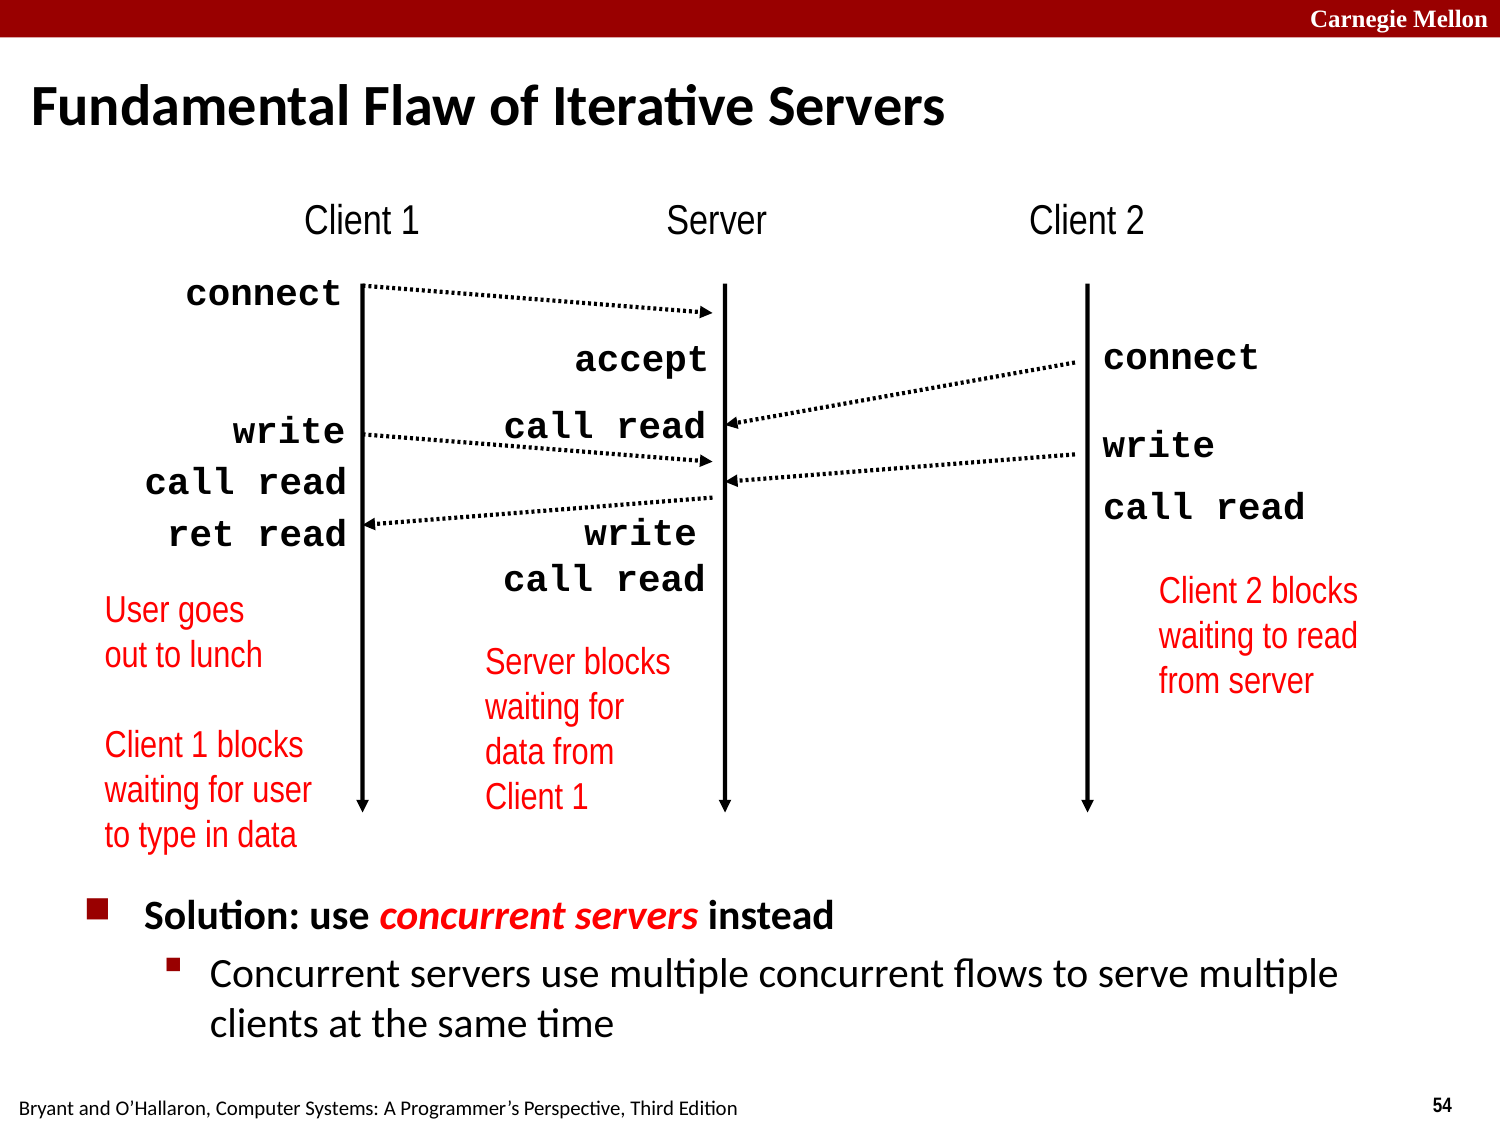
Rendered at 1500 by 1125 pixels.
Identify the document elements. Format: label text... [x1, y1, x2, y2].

text_box User goes out to lunch Client 1 blocks waiting for user to type in data [89, 577, 327, 863]
text_box Client 1 [289, 185, 435, 251]
text_box accept [559, 326, 725, 387]
text_box write [1088, 412, 1231, 473]
text_box call read [488, 393, 721, 454]
text_box write [569, 500, 712, 546]
text_box Client 2 blocks waiting to read from server [1144, 558, 1382, 709]
text_box ret read [151, 501, 362, 562]
title Fundamental Flaw of Iterative Servers [15, 54, 1491, 149]
text_box connect [170, 260, 358, 321]
list Solution: use concurrent servers instead Concurrent servers use multiple concurrent flows to serve multiple clients at the same time [72, 880, 1463, 1070]
text_box Client 2 [1014, 185, 1160, 251]
text_box Server [651, 185, 783, 251]
text_box call read [1088, 474, 1321, 535]
text_box write [217, 398, 361, 449]
text_box Server blocks waiting for data from Client 1 [470, 629, 686, 825]
text_box call read [488, 546, 721, 607]
text_box call read [129, 449, 362, 510]
text_box connect [1088, 324, 1276, 385]
